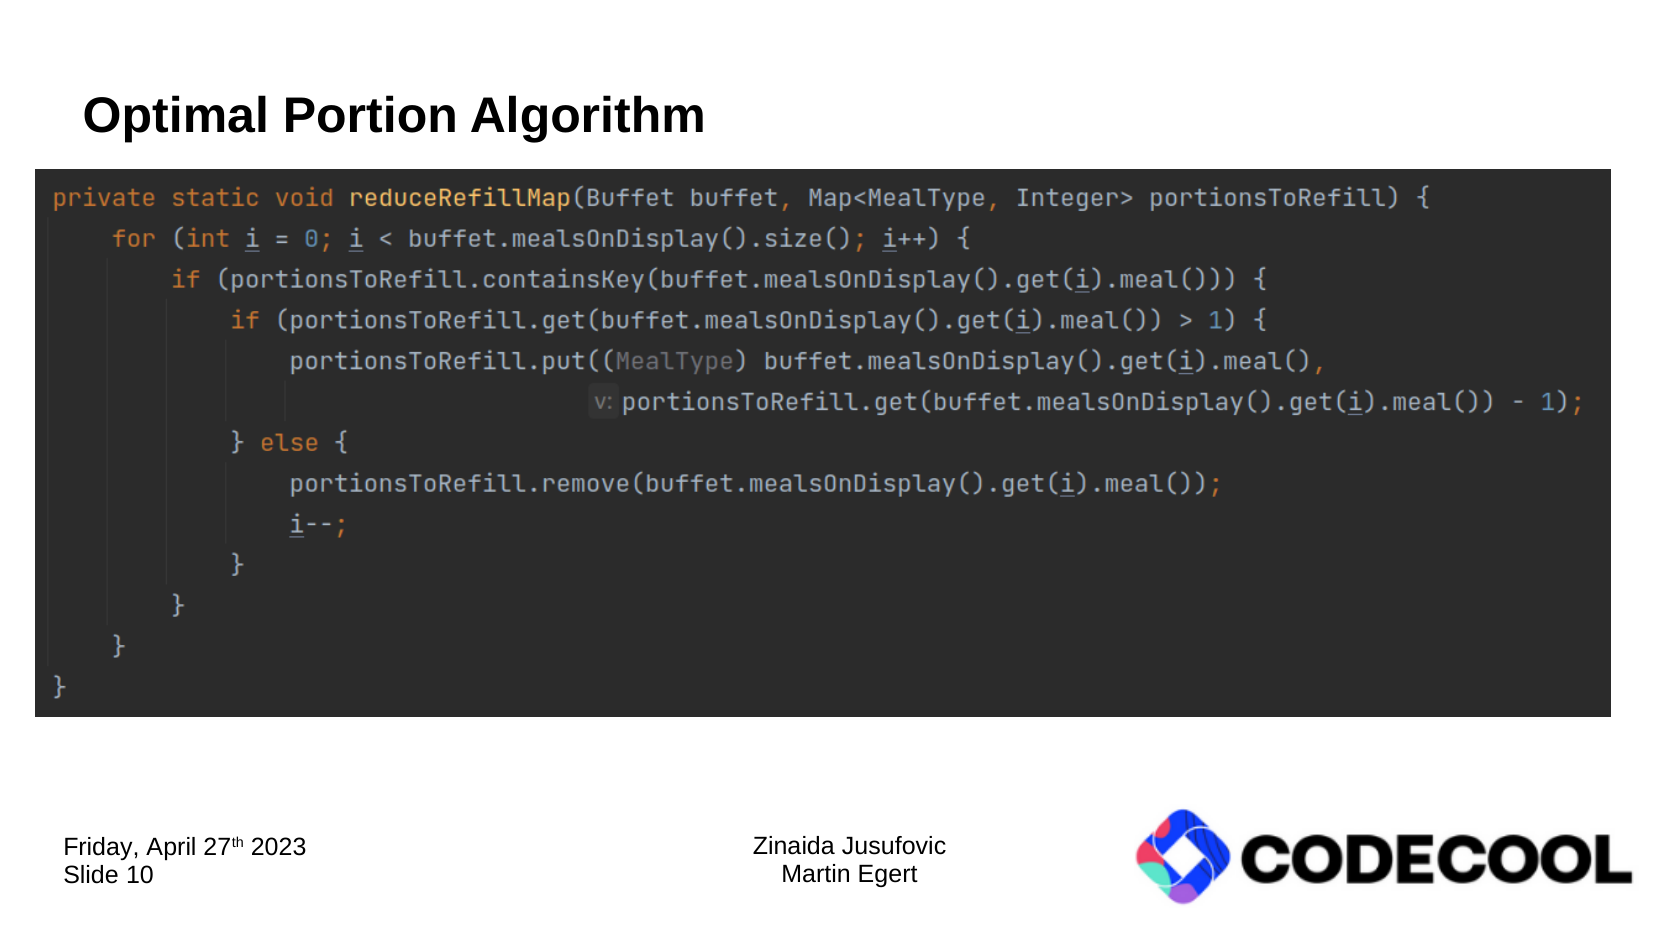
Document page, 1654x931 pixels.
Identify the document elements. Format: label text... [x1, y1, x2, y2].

text_box Zinaida Jusufovic Martin Egert [497, 817, 1203, 902]
title Optimal Portion Algorithm [82, 37, 751, 169]
picture [1134, 783, 1654, 931]
text_box Friday, April 27th 2023 Slide <number> [63, 833, 497, 890]
picture [35, 169, 1611, 717]
